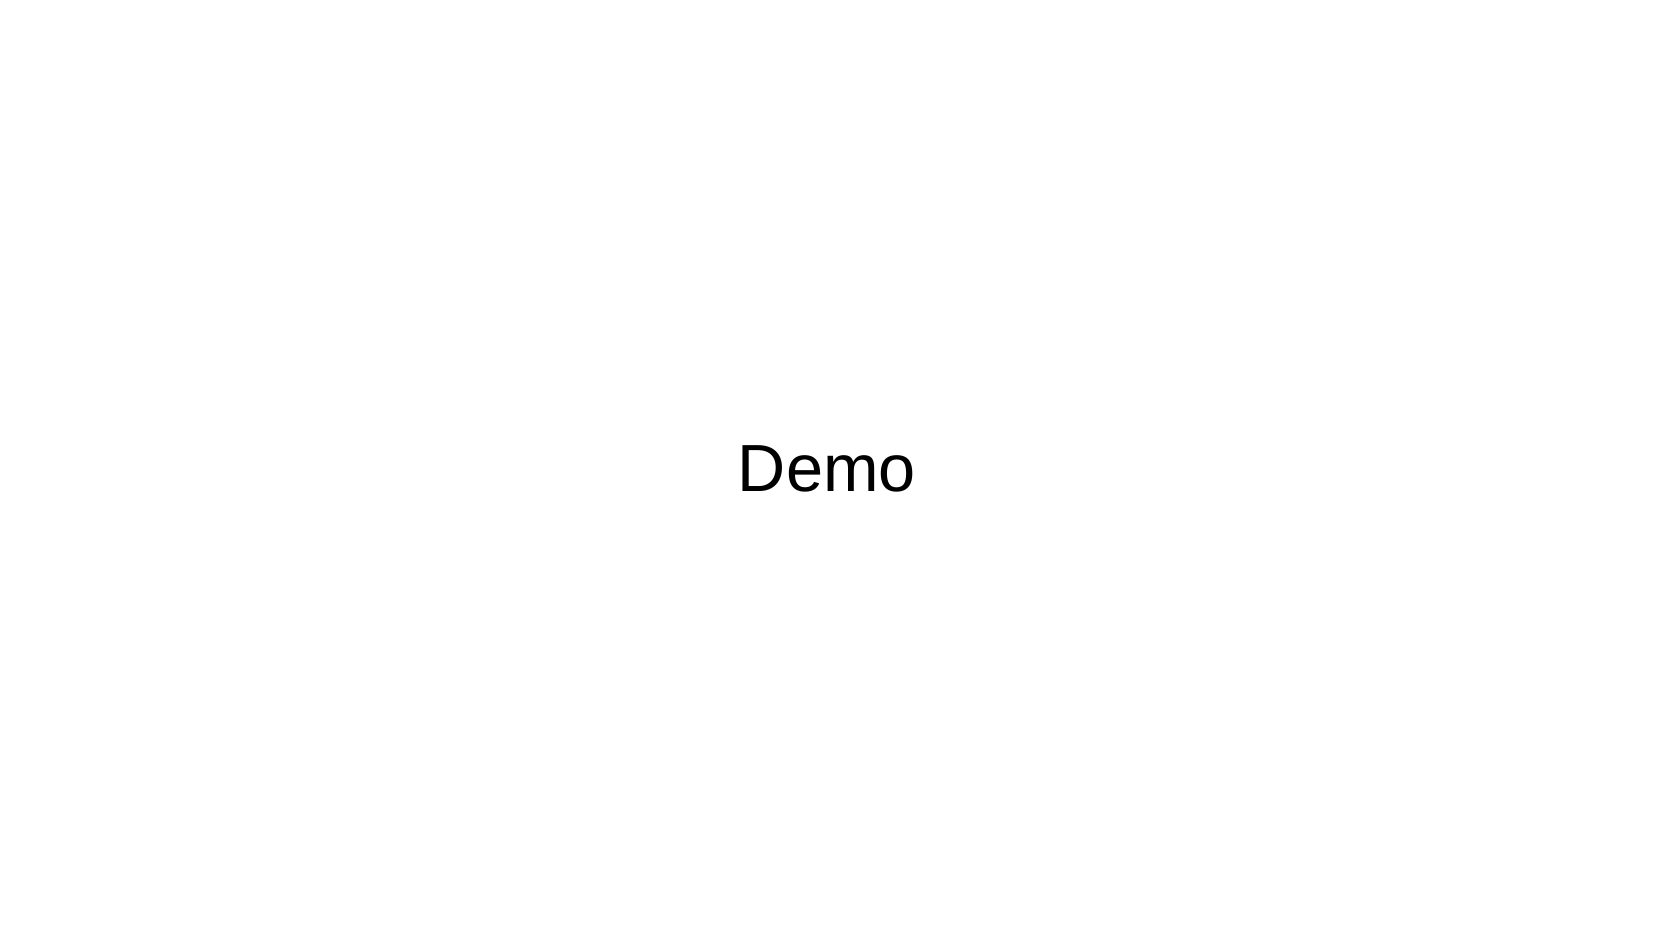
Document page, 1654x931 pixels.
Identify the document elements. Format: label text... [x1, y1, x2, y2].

subtitle Demo [82, 37, 1571, 901]
